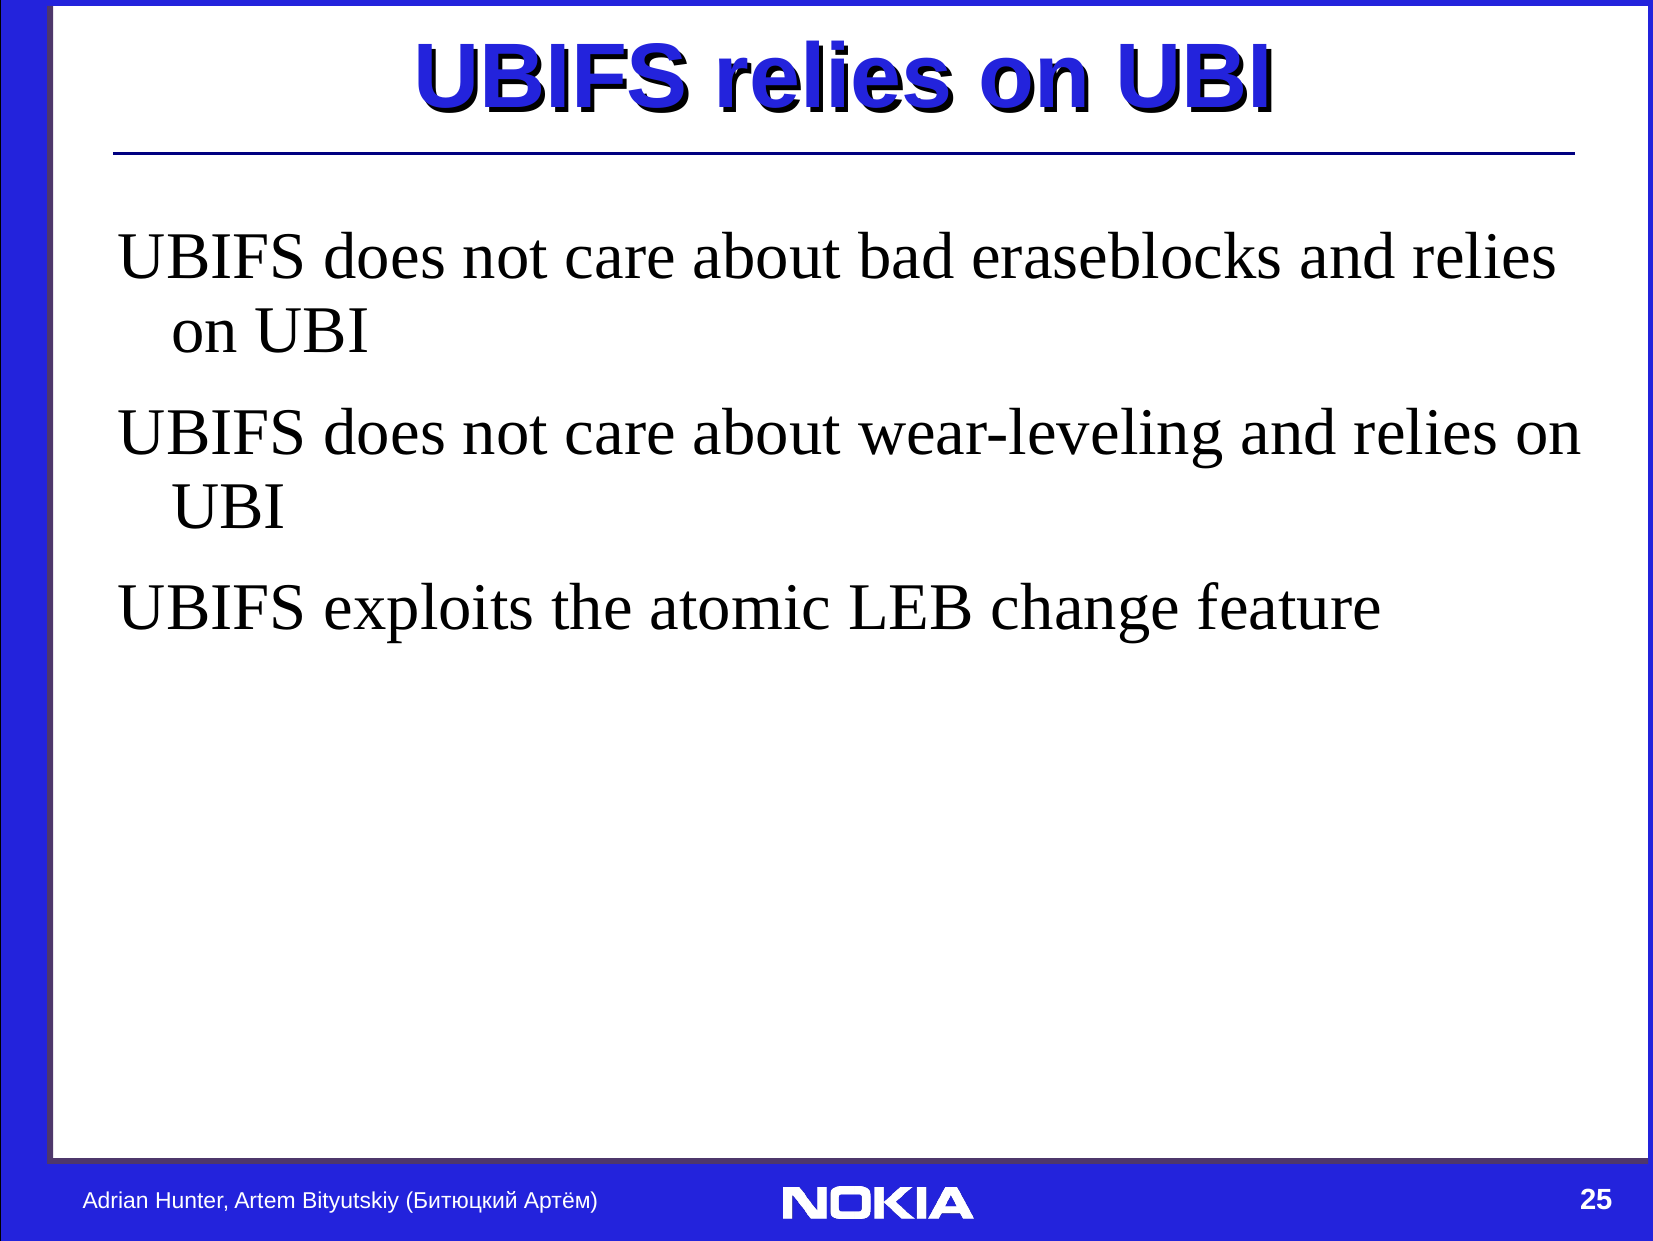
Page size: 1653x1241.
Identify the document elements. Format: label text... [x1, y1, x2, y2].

title UBIFS relies on UBI [100, 2, 1588, 151]
picture [783, 1186, 974, 1219]
list UBIFS does not care about bad eraseblocks and relies on UBI UBIFS does not care about wear-leveling and relies on UBI UBIFS exploits the atomic LEB change feature [100, 219, 1588, 1072]
